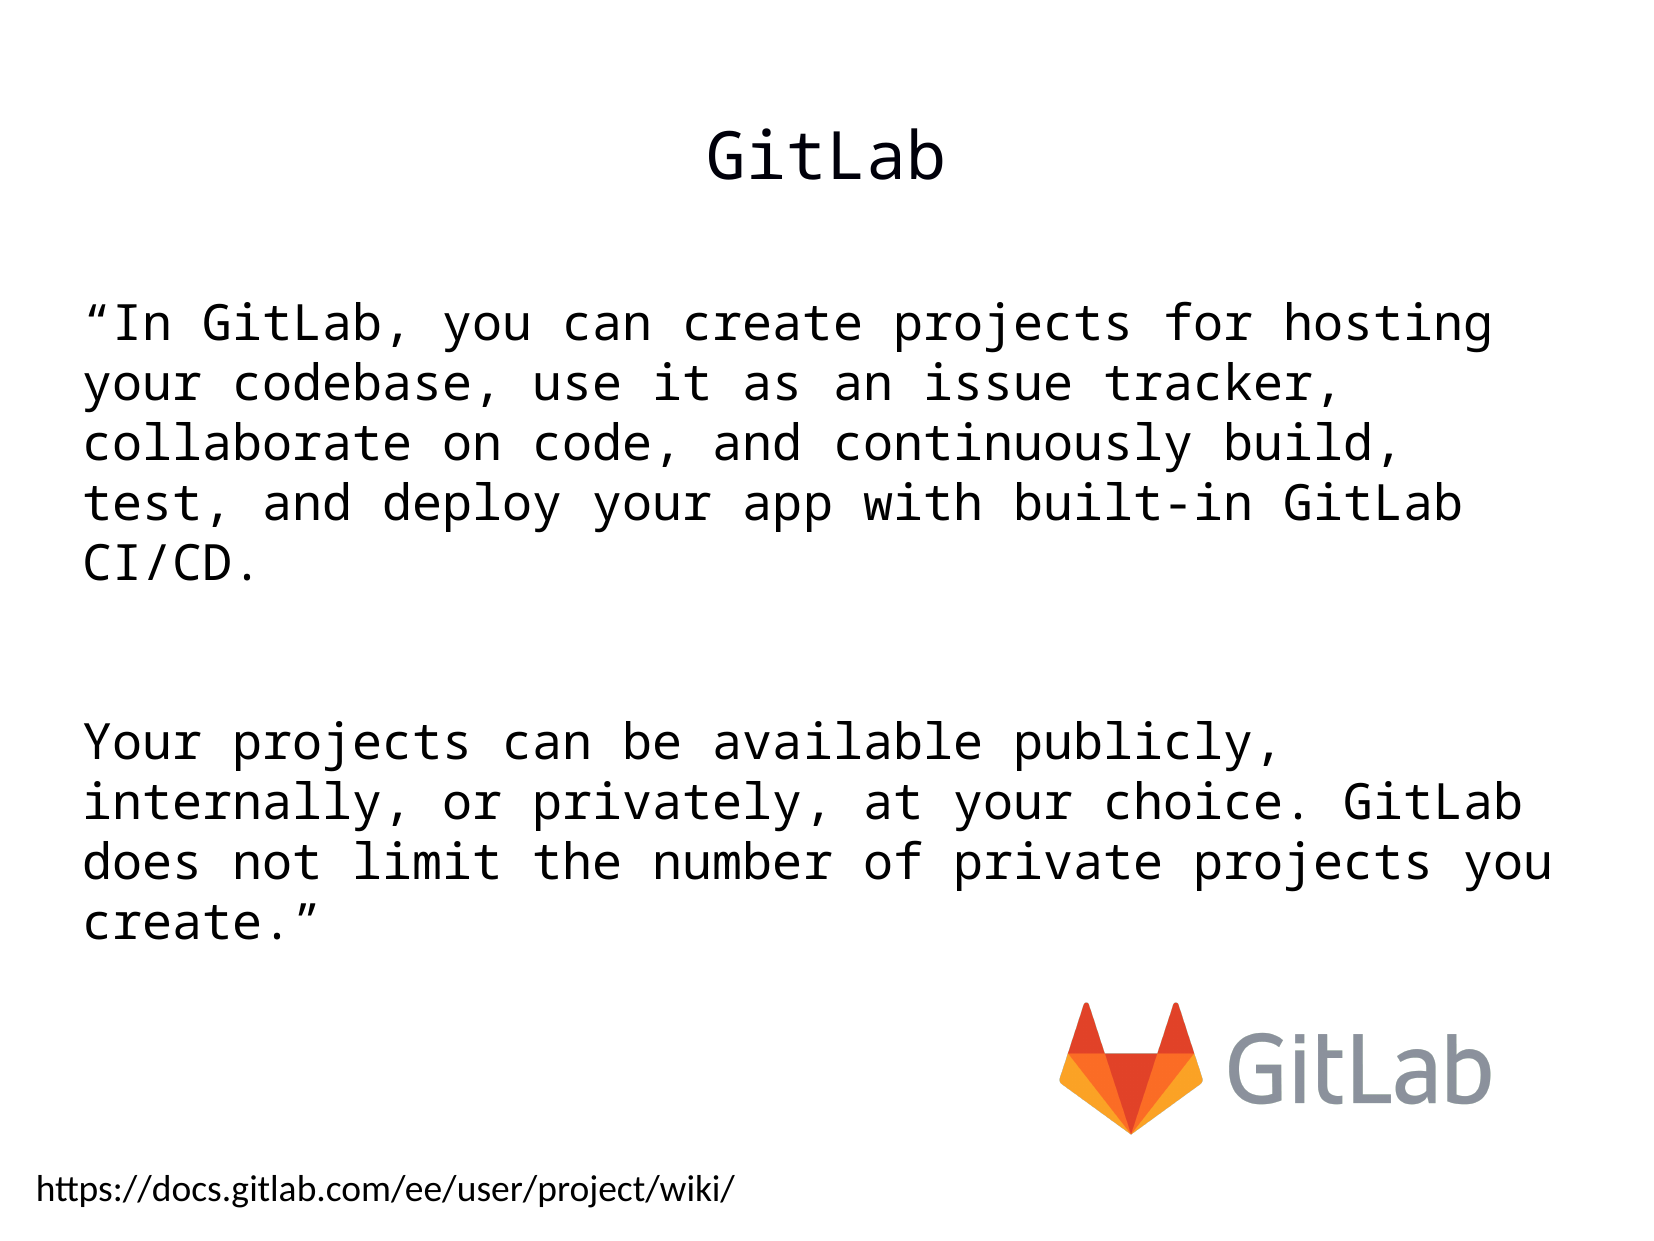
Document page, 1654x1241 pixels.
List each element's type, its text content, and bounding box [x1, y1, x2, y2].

picture [1007, 950, 1543, 1187]
text_box GitLab [82, 49, 1571, 257]
text_box “In GitLab, you can create projects for hosting your codebase, use it as an issue tracker, collaborate on code, and continuously build, test, and deploy your app with built-in GitLab CI/CD. Your projects can be available publicly, internally, or privately, at your choice. GitLab does not limit the number of private projects you create.” [82, 290, 1571, 1010]
text_box https://docs.gitlab.com/ee/user/project/wiki/ [21, 1157, 1484, 1217]
